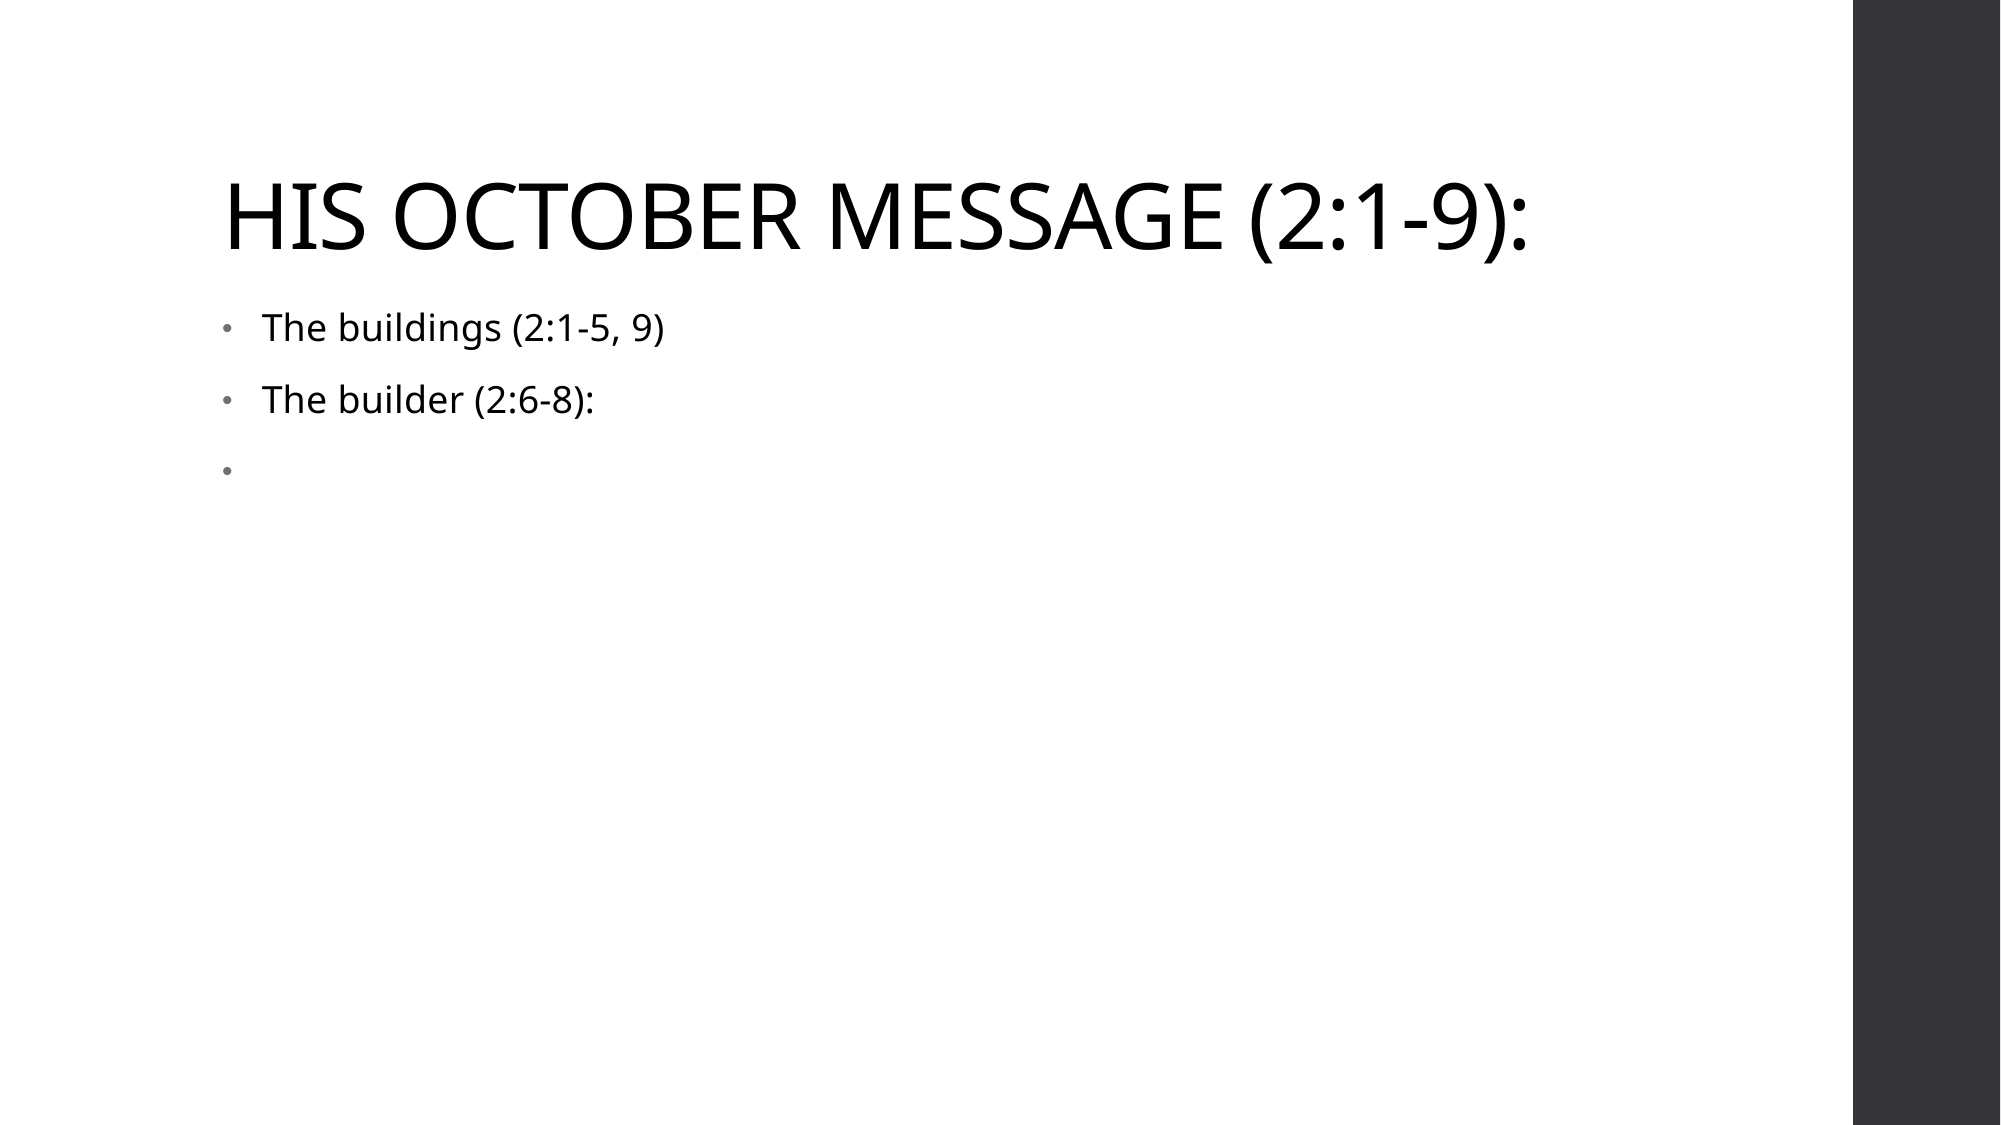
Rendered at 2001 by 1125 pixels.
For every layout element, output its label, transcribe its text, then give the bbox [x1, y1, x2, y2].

title HIS OCTOBER MESSAGE (2:1-9): [206, 60, 1797, 278]
list The buildings (2:1-5, 9) The builder (2:6-8): [206, 299, 1617, 1014]
